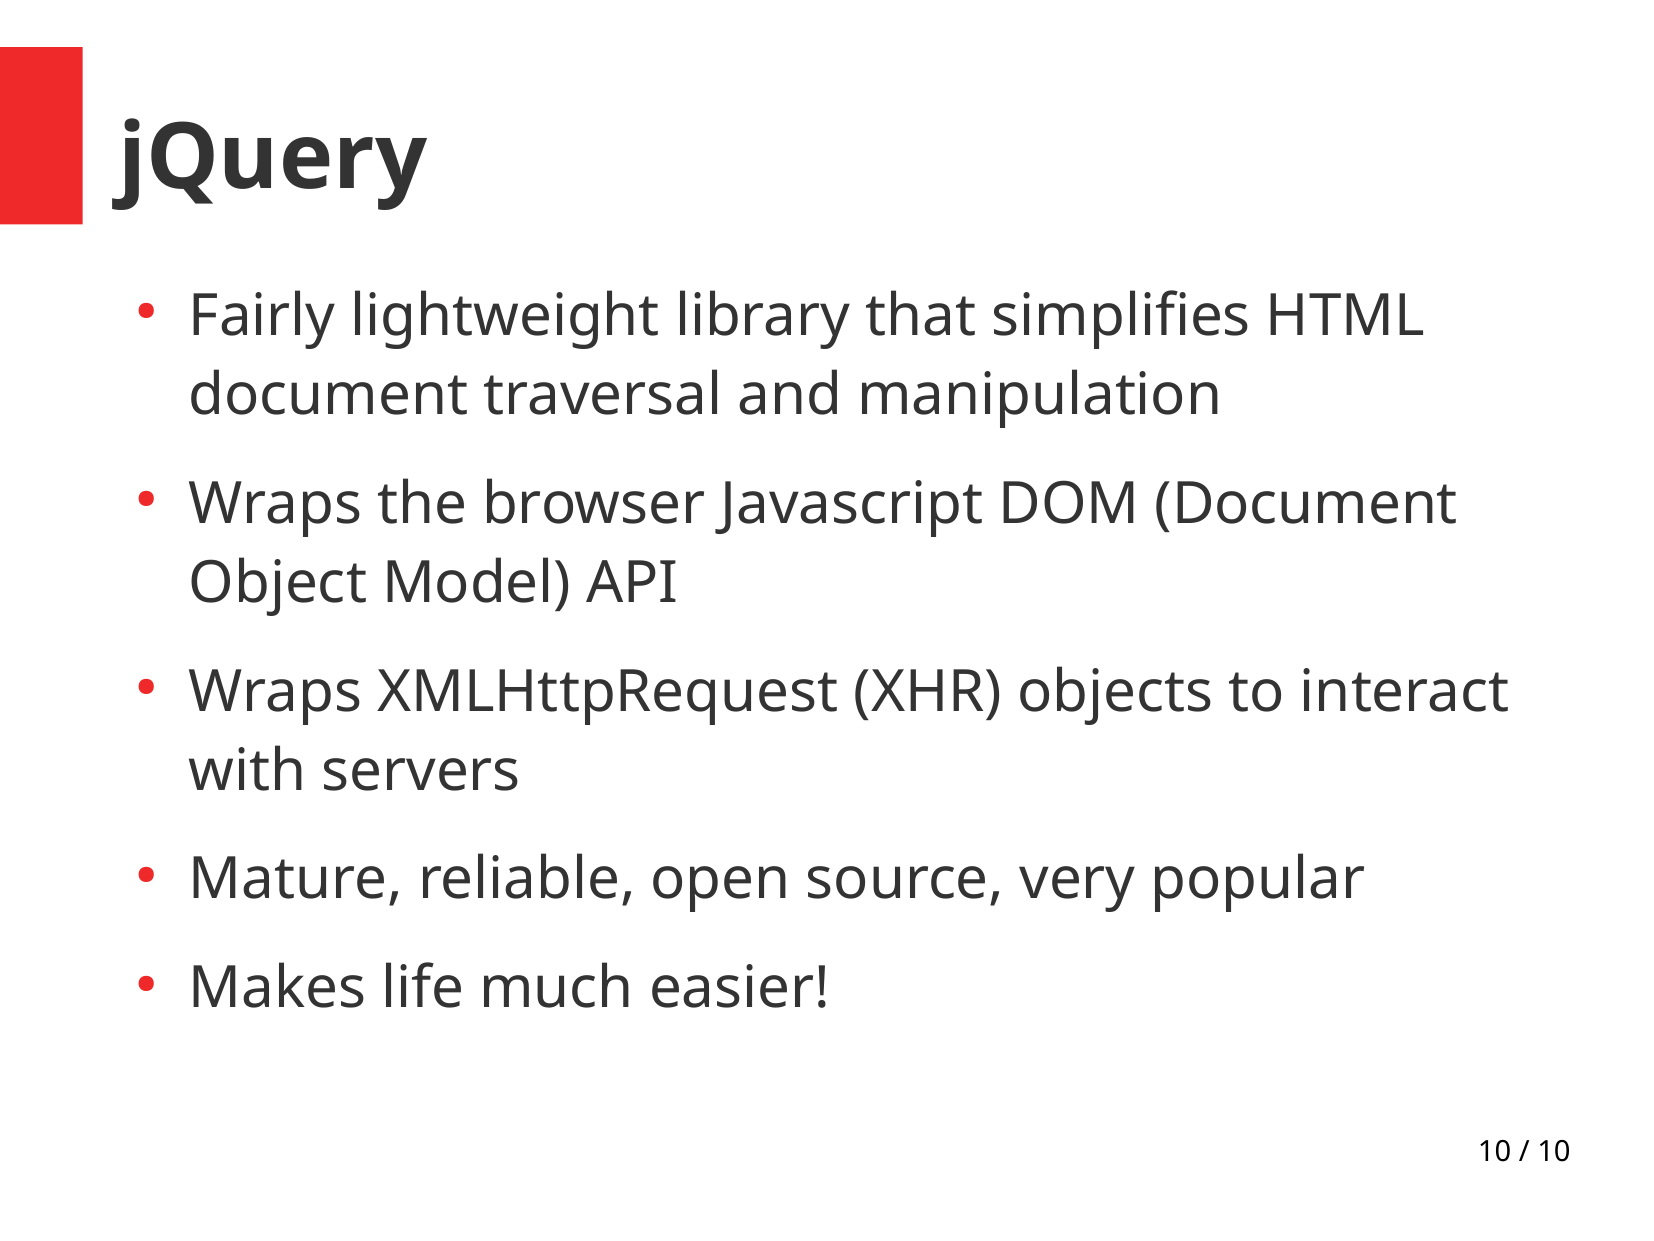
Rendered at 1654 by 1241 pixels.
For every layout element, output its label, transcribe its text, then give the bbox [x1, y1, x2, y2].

list Fairly lightweight library that simplifies HTML document traversal and manipulation Wraps the browser Javascript DOM (Document Object Model) API Wraps XMLHttpRequest (XHR) objects to interact with servers Mature, reliable, open source, very popular Makes life much easier! [118, 272, 1536, 993]
title jQuery [118, 49, 1571, 257]
